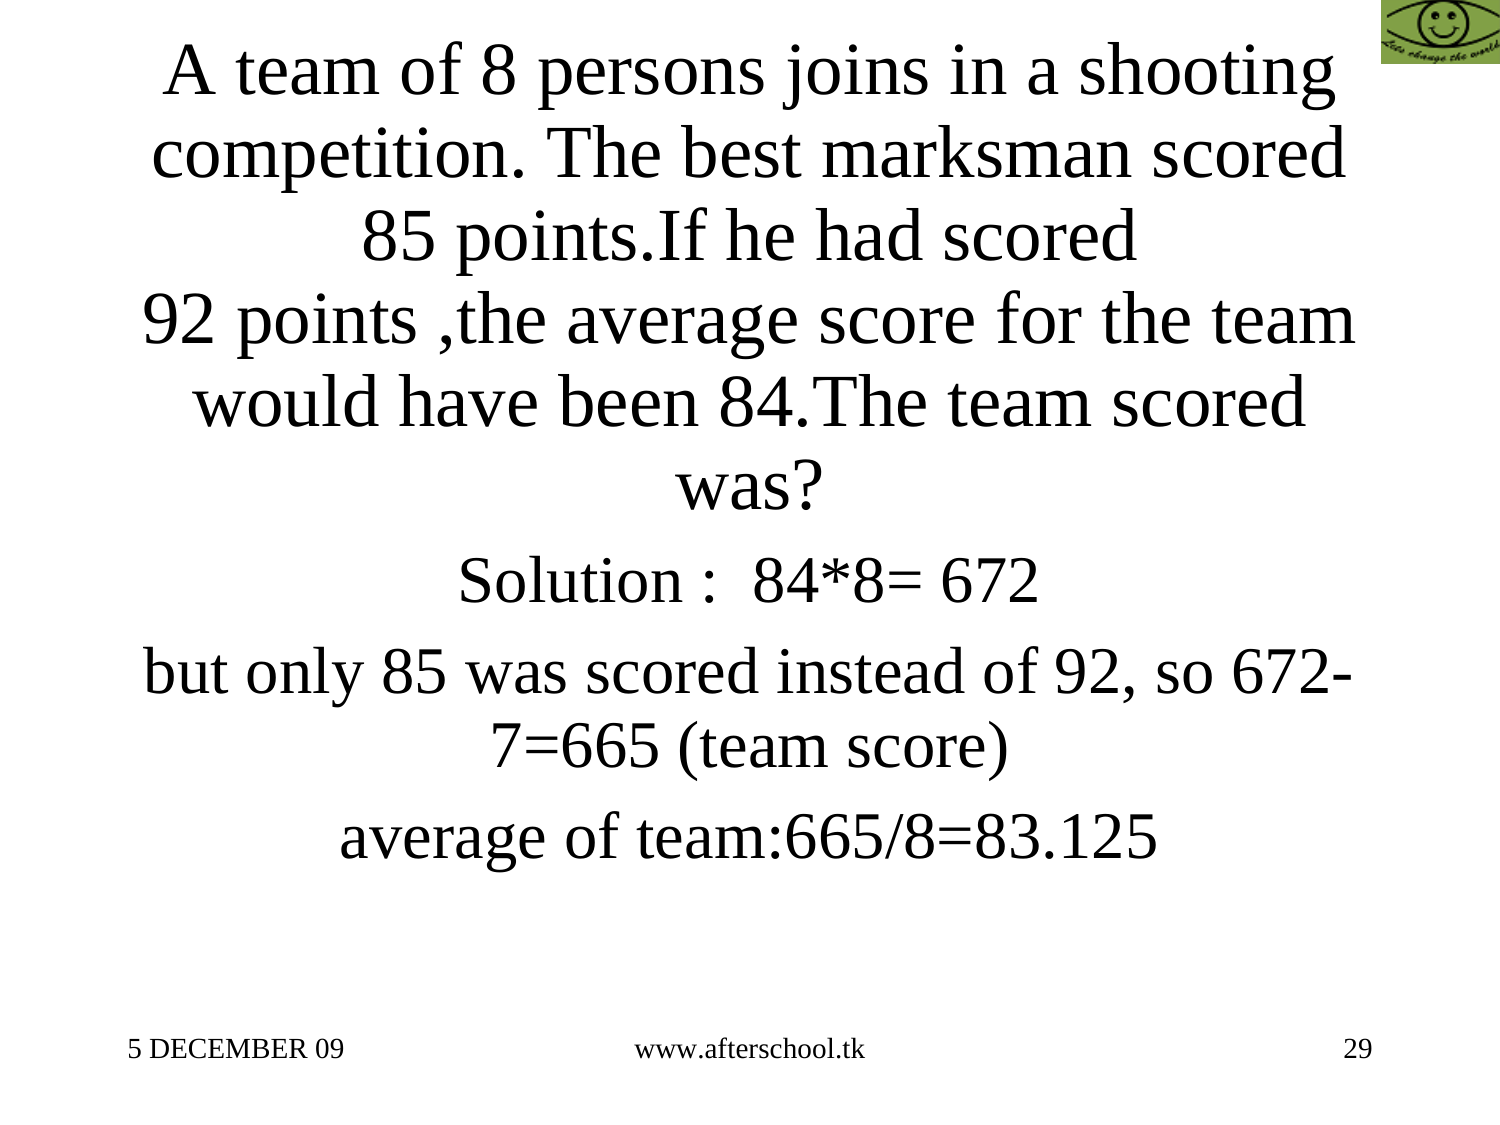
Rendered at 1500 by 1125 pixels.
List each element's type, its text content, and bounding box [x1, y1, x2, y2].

subtitle Solution : 84*8= 672 but only 85 was scored instead of 92, so 672-7=665 (team score) average of team:665/8=83.125 [112, 332, 1388, 993]
title A team of 8 persons joins in a shooting competition. The best marksman scored 85 points.If he had scored 92 points ,the average score for the team would have been 84.The team scored was? [112, 0, 1388, 332]
picture [1388, 0, 1500, 64]
